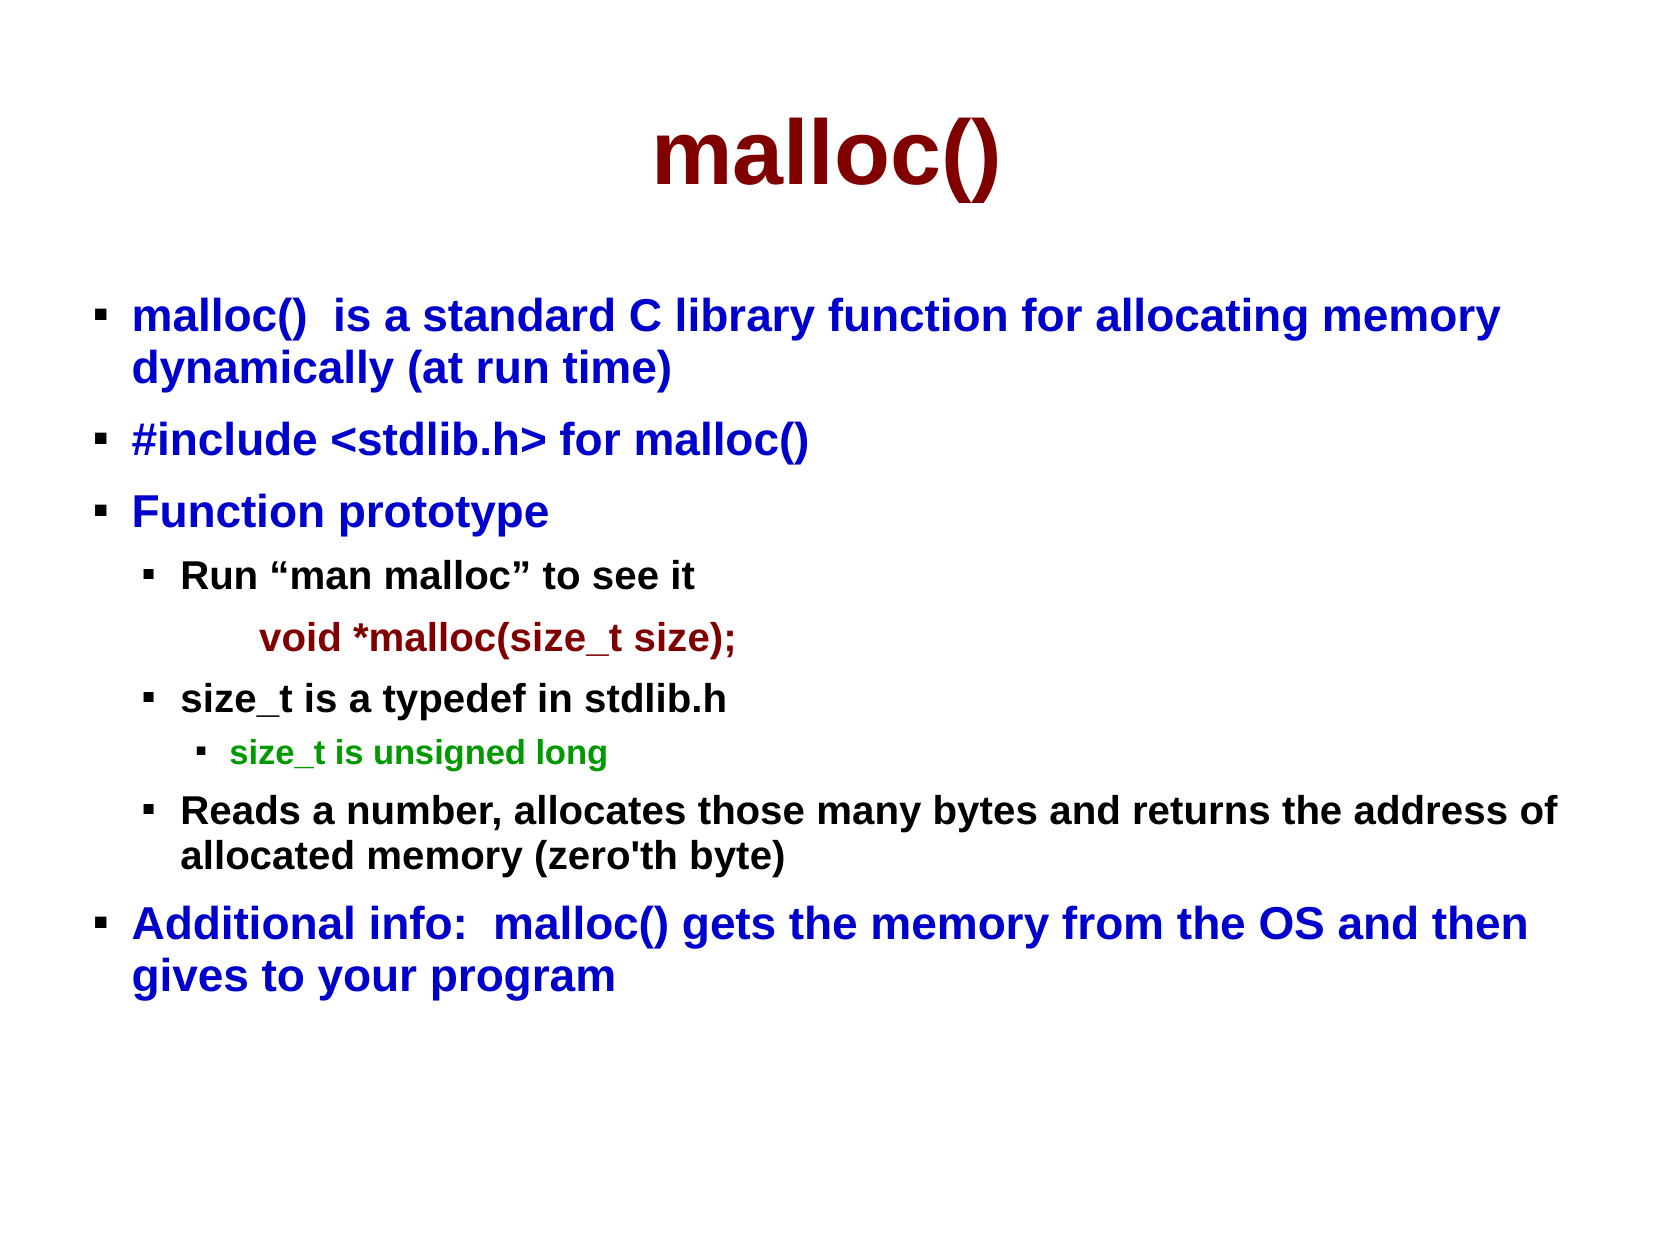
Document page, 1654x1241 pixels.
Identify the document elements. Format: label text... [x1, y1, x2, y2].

list malloc() is a standard C library function for allocating memory dynamically (at run time) #include <stdlib.h> for malloc() Function prototype Run “man malloc” to see it void *malloc(size_t size); size_t is a typedef in stdlib.h size_t is unsigned long Reads a number, allocates those many bytes and returns the address of allocated memory (zero'th byte) Additional info: malloc() gets the memory from the OS and then gives to your program [82, 290, 1571, 1010]
title malloc() [82, 49, 1571, 257]
